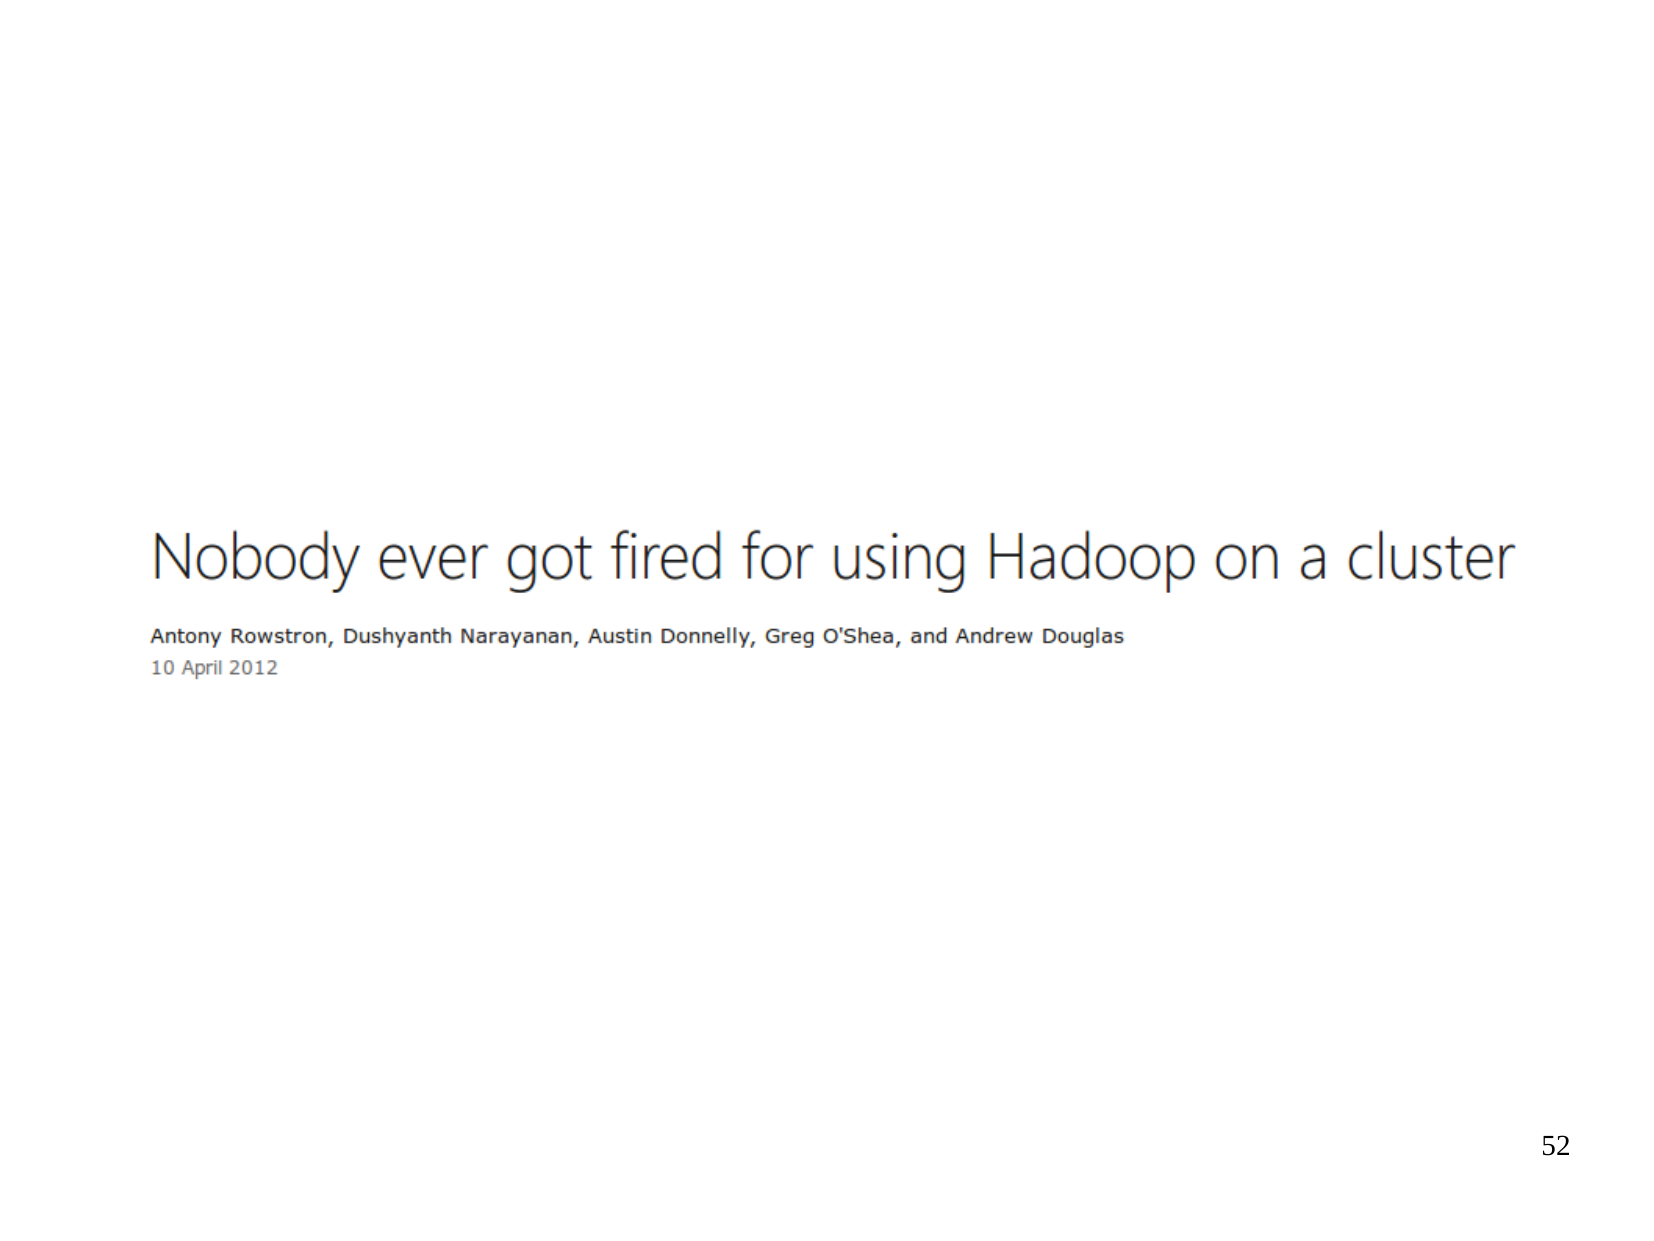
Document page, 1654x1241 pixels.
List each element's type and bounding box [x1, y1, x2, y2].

picture [110, 505, 1575, 714]
